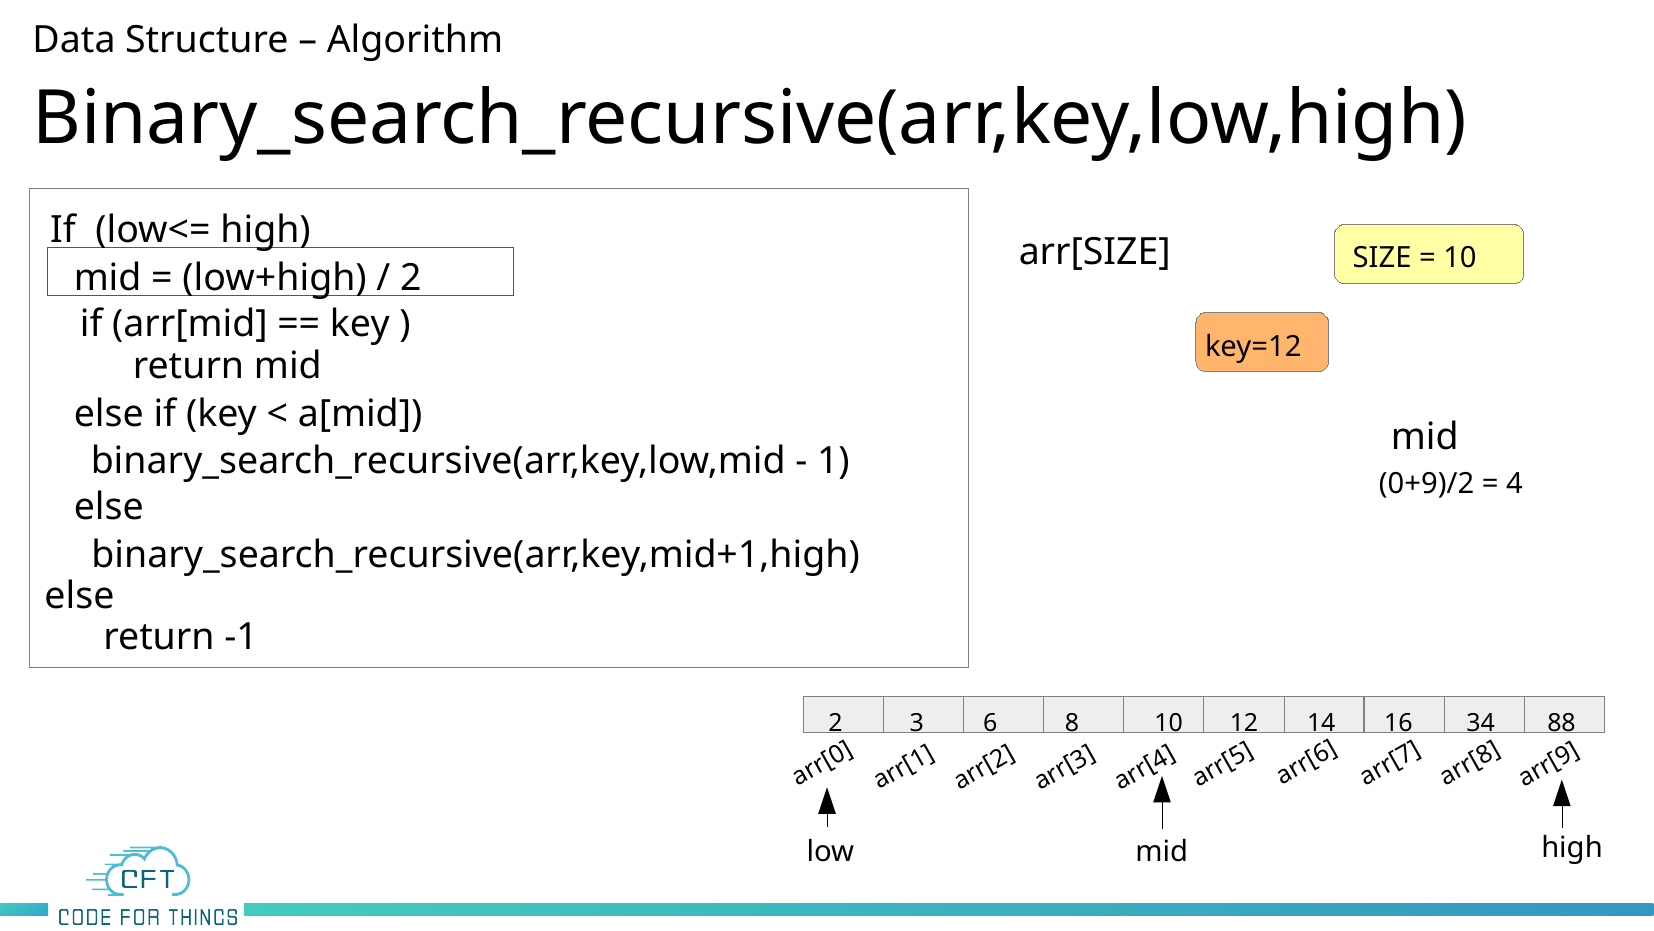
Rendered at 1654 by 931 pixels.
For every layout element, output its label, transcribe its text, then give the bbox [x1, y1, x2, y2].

text_box 2 [813, 696, 867, 741]
text_box arr[8] [1422, 733, 1526, 808]
text_box else if (key < a[mid]) [59, 378, 556, 438]
text_box binary_search_recursive(arr,key,low,mid - 1) [76, 425, 945, 485]
text_box If (low<= high) [35, 194, 367, 254]
text_box else [59, 472, 178, 531]
text_box arr[9] [1494, 704, 1625, 808]
text_box mid = (low+high) / 2 [59, 242, 497, 302]
picture [59, 846, 237, 925]
text_box [1196, 312, 1328, 318]
text_box return -1 [88, 602, 290, 661]
text_box arr[5] [1175, 733, 1291, 805]
text_box key=12 [1190, 318, 1335, 402]
text_box 6 [968, 697, 1031, 742]
text_box [29, 579, 969, 668]
text_box arr[4] [1098, 740, 1203, 811]
text_box low [791, 822, 886, 872]
text_box arr[2] [929, 737, 1039, 812]
text_box arr[SIZE] [1003, 217, 1217, 284]
text_box 16 [1369, 697, 1443, 749]
text_box binary_search_recursive(arr,key,mid+1,high) [76, 519, 975, 579]
text_box 8 [1049, 697, 1112, 742]
text_box 34 [1451, 697, 1514, 749]
text_box arr[0] [767, 733, 880, 807]
text_box mid [1375, 402, 1477, 455]
text_box SIZE = 10 [1338, 228, 1518, 278]
text_box 88 [1532, 697, 1595, 749]
text_box arr[6] [1255, 733, 1385, 811]
text_box return mid [118, 330, 367, 390]
text_box high [1526, 819, 1625, 869]
text_box arr[7] [1341, 746, 1451, 811]
title Data Structure – Algorithm Binary_search_recursive(arr,key,low,high) [32, 0, 1654, 199]
text_box 3 [894, 697, 948, 742]
text_box 12 [1215, 697, 1277, 742]
text_box if (arr[mid] == key ) [64, 289, 491, 348]
text_box arr[3] [1010, 739, 1127, 816]
text_box [29, 188, 969, 561]
text_box (0+9)/2 = 4 [1364, 455, 1569, 505]
text_box else [29, 561, 148, 620]
text_box mid [1120, 823, 1211, 880]
text_box 10 [1139, 697, 1204, 742]
text_box [1334, 224, 1524, 284]
text_box [867, 696, 1605, 733]
text_box arr[1] [849, 733, 958, 811]
text_box [803, 696, 813, 733]
text_box 14 [1292, 697, 1354, 749]
